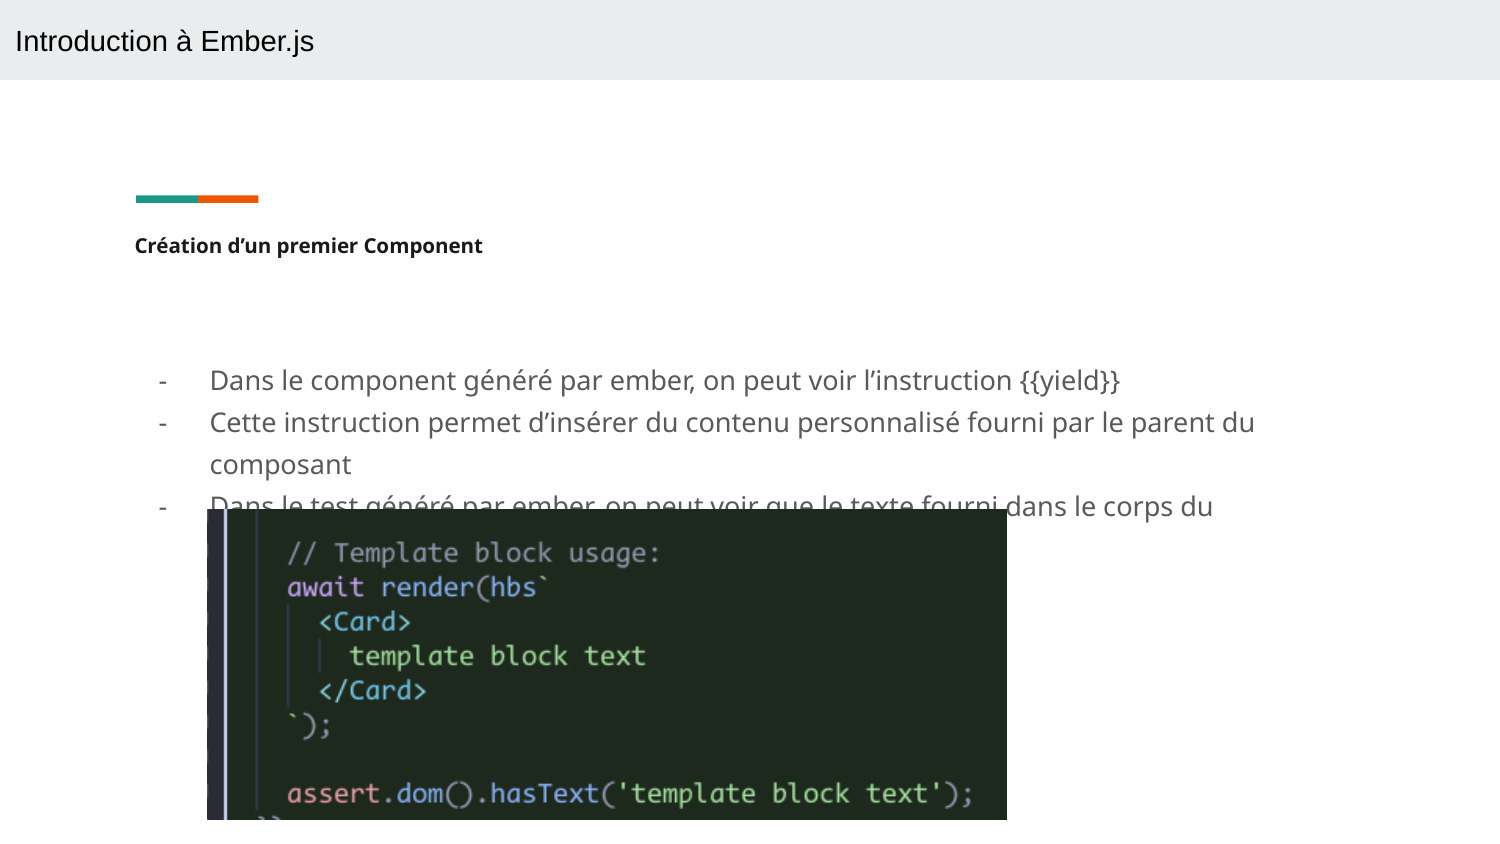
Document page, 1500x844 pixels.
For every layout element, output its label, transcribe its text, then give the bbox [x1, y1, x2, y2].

title Création d’un premier Component [119, 216, 1381, 305]
picture [207, 509, 1007, 821]
list Dans le component généré par ember, on peut voir l’instruction {{yield}} Cette instruction permet d’insérer du contenu personnalisé fourni par le parent du composant Dans le test généré par ember, on peut voir que le texte fourni dans le corps du component card est bien présent dans le dom: [119, 341, 1381, 712]
